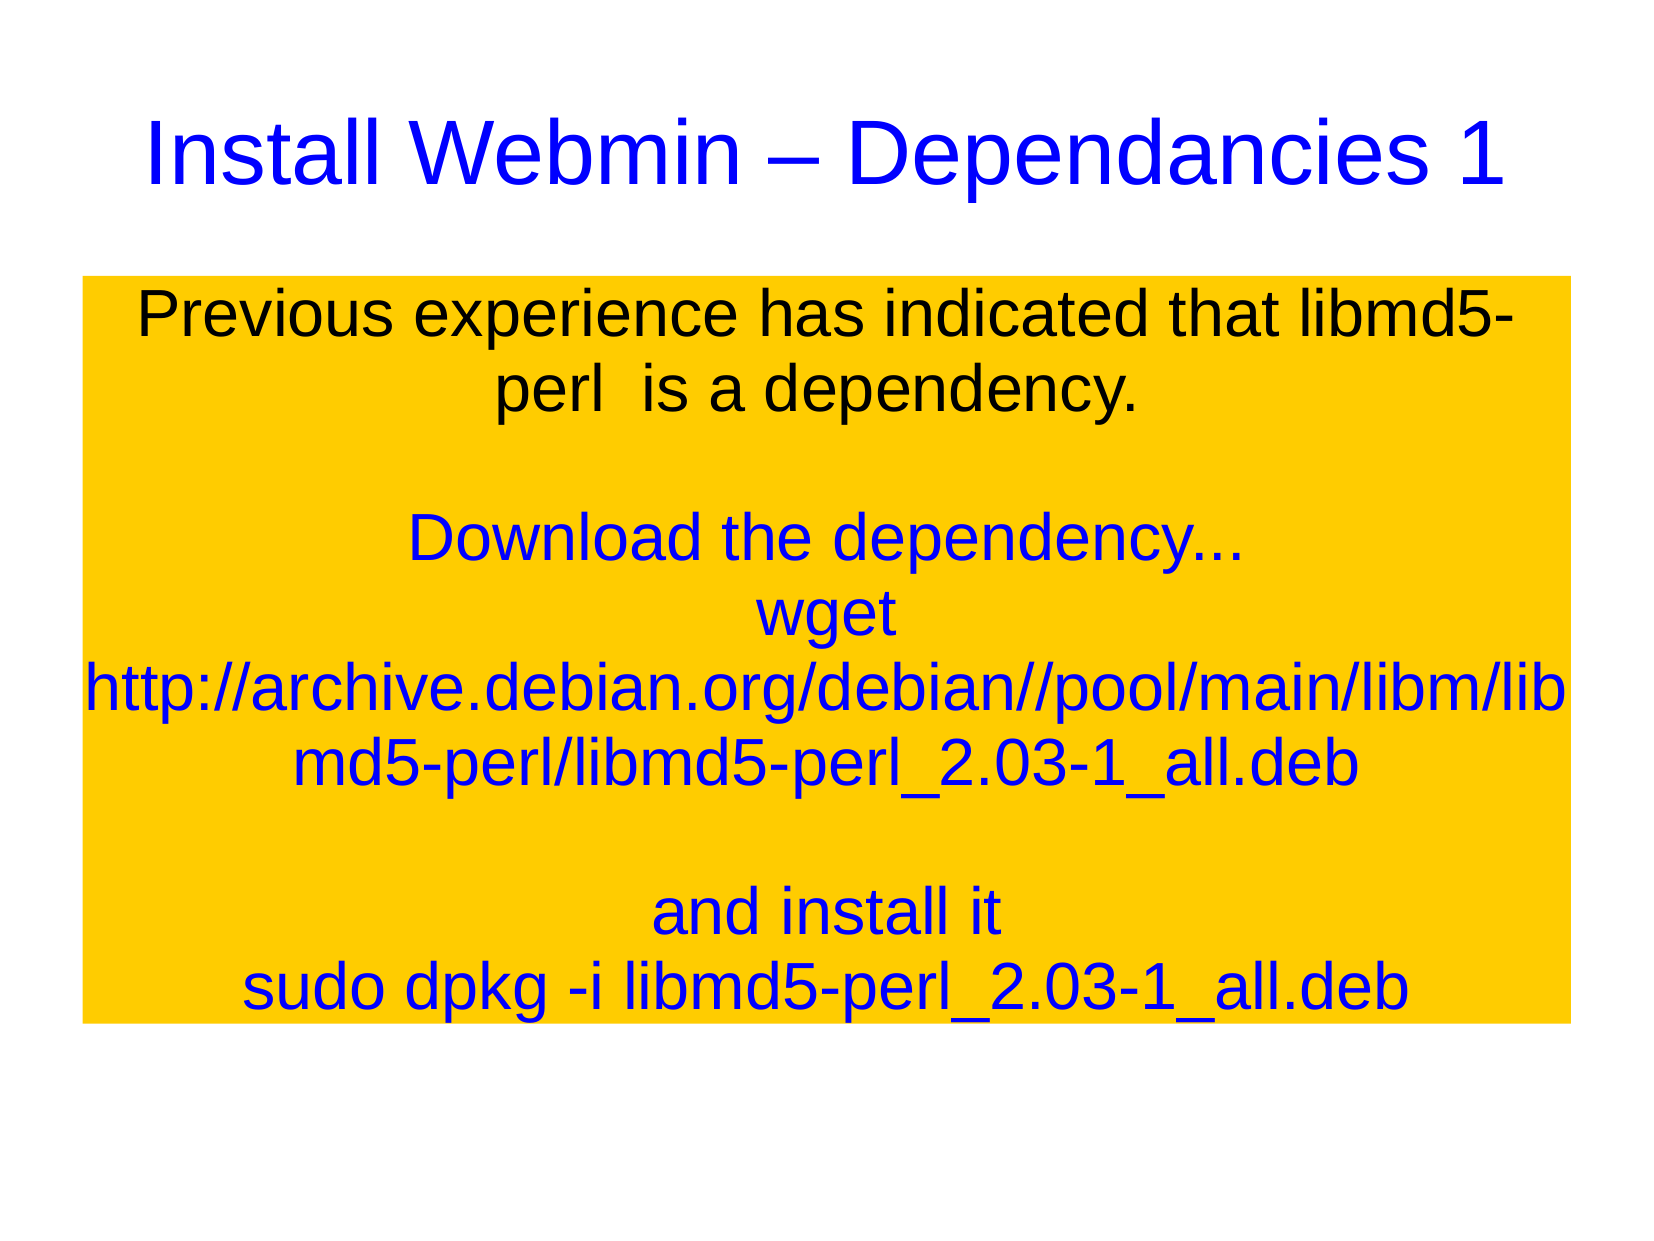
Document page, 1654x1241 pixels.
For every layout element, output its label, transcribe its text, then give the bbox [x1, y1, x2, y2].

title Install Webmin – Dependancies 1 [82, 49, 1571, 257]
subtitle Previous experience has indicated that libmd5-perl is a dependency. Download the dependency... wget http://archive.debian.org/debian//pool/main/libm/libmd5-perl/libmd5-perl_2.03-1_all.deb and install it sudo dpkg -i libmd5-perl_2.03-1_all.deb [82, 275, 1571, 1024]
